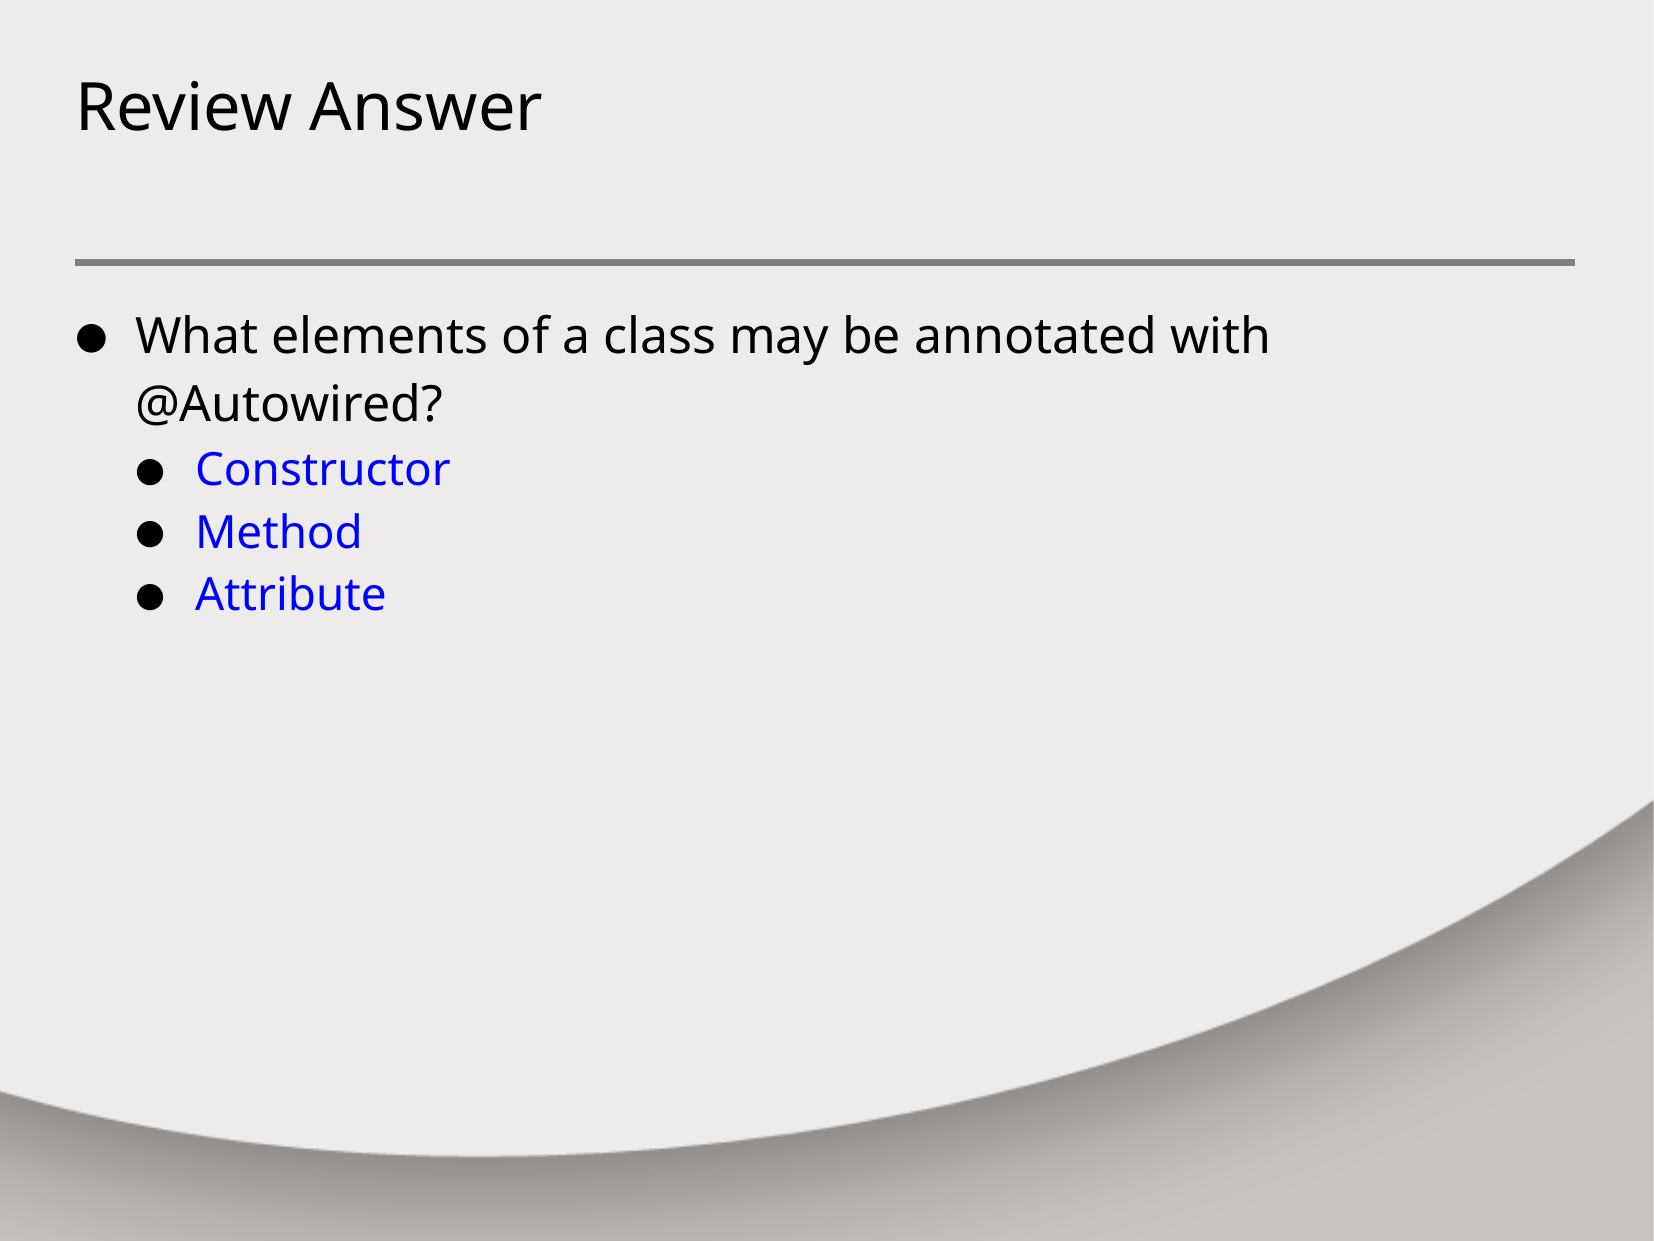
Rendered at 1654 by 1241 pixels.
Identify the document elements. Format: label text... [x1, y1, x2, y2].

list What elements of a class may be annotated with @Autowired? Constructor Method Attribute [75, 300, 1576, 1163]
title Review Answer [75, 75, 1576, 226]
picture [0, 0, 1654, 1241]
